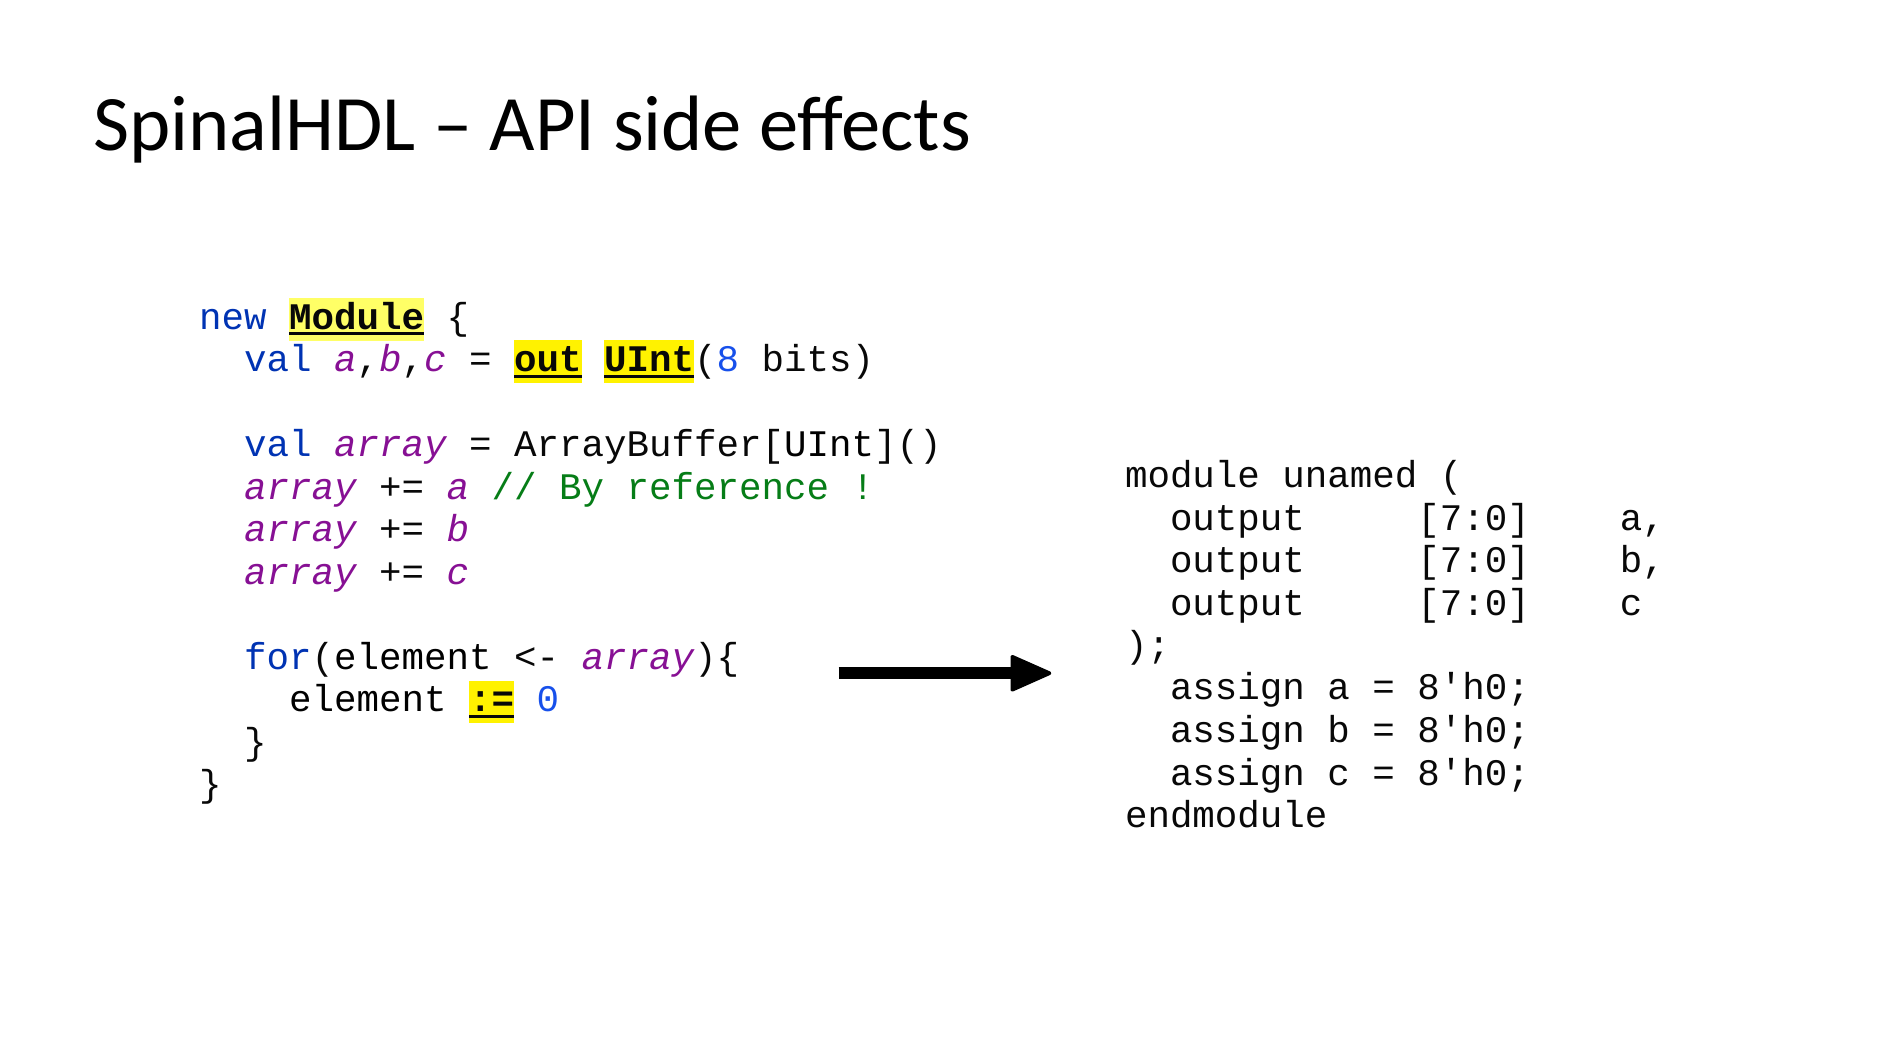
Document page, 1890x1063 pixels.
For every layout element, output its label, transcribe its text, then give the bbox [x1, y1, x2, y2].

text_box module unamed ( output [7:0] a, output [7:0] b, output [7:0] c ); assign a = 8'h0; assign b = 8'h0; assign c = 8'h0; endmodule [1110, 448, 1725, 1063]
text_box new Module { val a,b,c = out UInt(8 bits) val array = ArrayBuffer[UInt]() array += a // By reference ! array += b array += c for(element <- array){ element := 0 } } [94, 248, 981, 816]
title SpinalHDL – API side effects [93, 42, 1795, 220]
